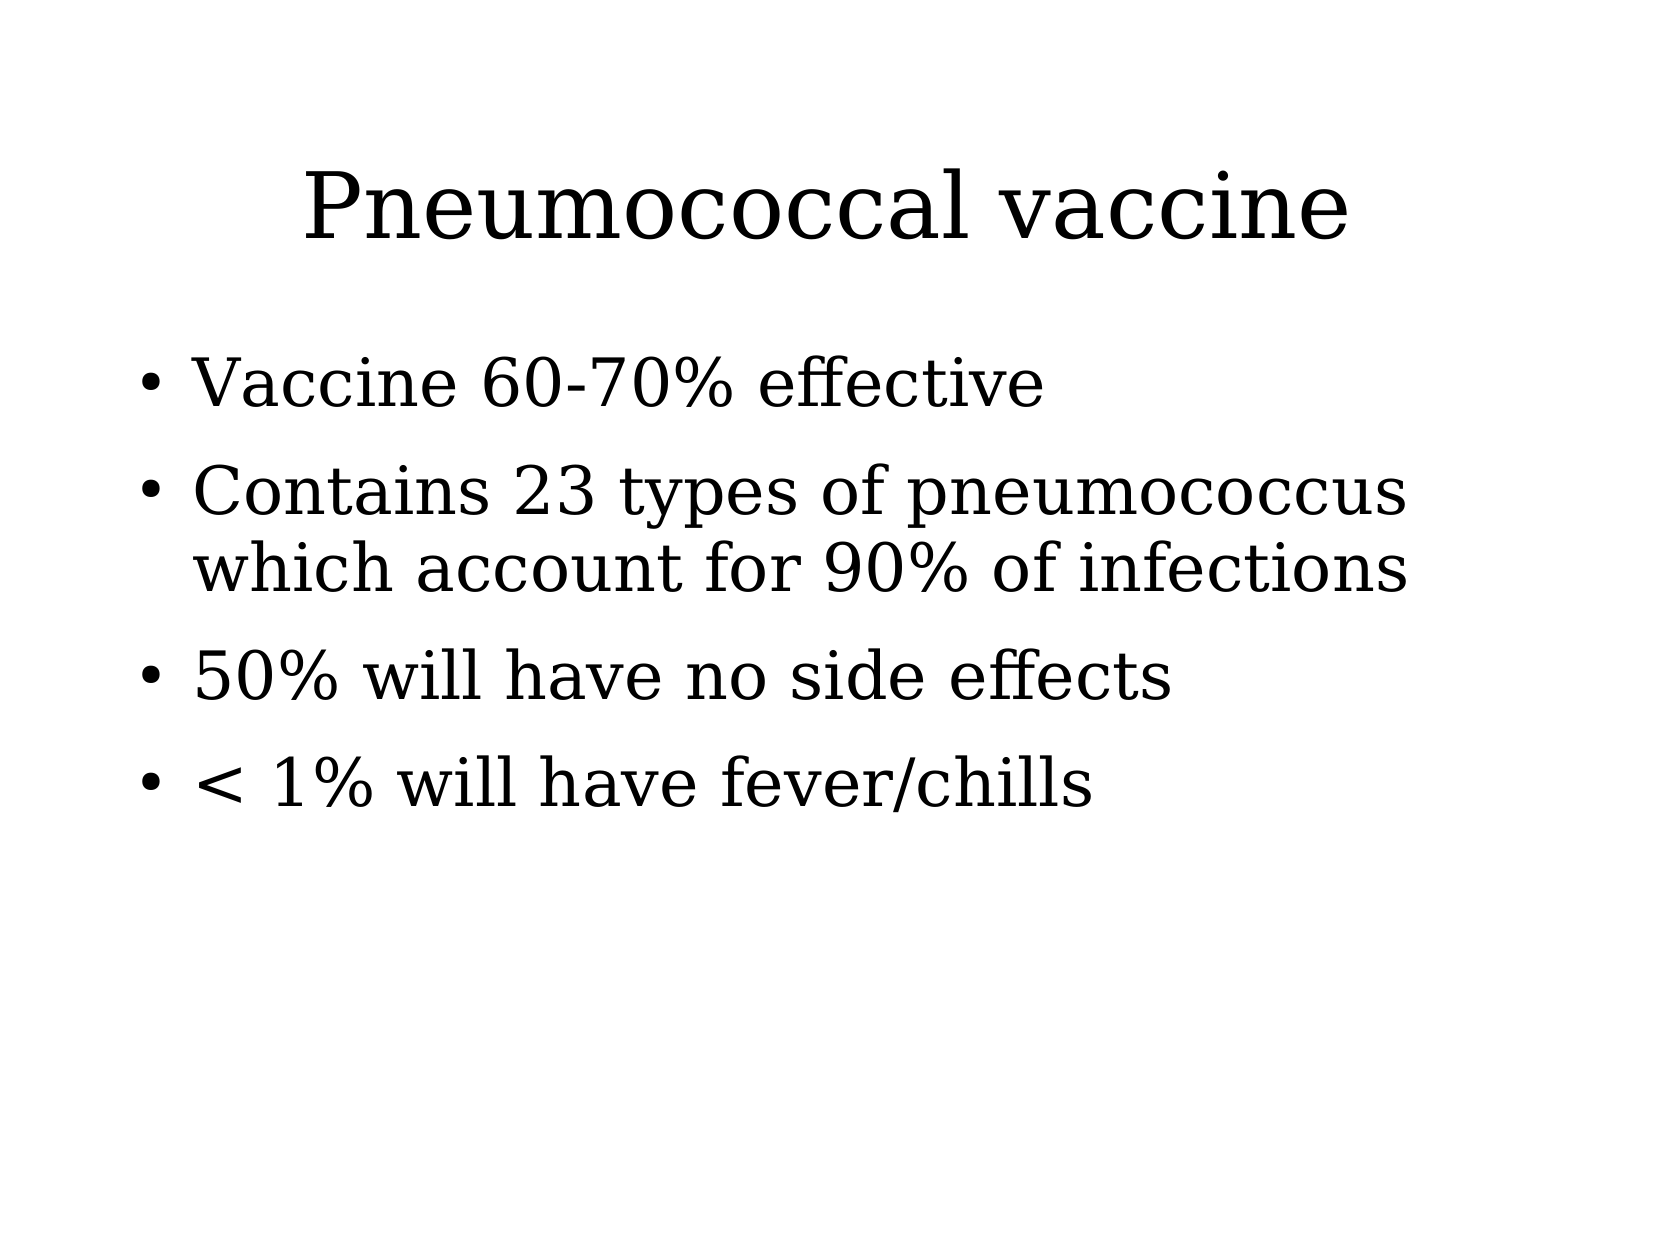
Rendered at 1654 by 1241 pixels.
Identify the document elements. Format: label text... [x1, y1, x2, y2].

title Pneumococcal vaccine [121, 102, 1534, 311]
list Vaccine 60-70% effective Contains 23 types of pneumococcus which account for 90% of infections 50% will have no side effects < 1% will have fever/chills [121, 344, 1534, 1127]
